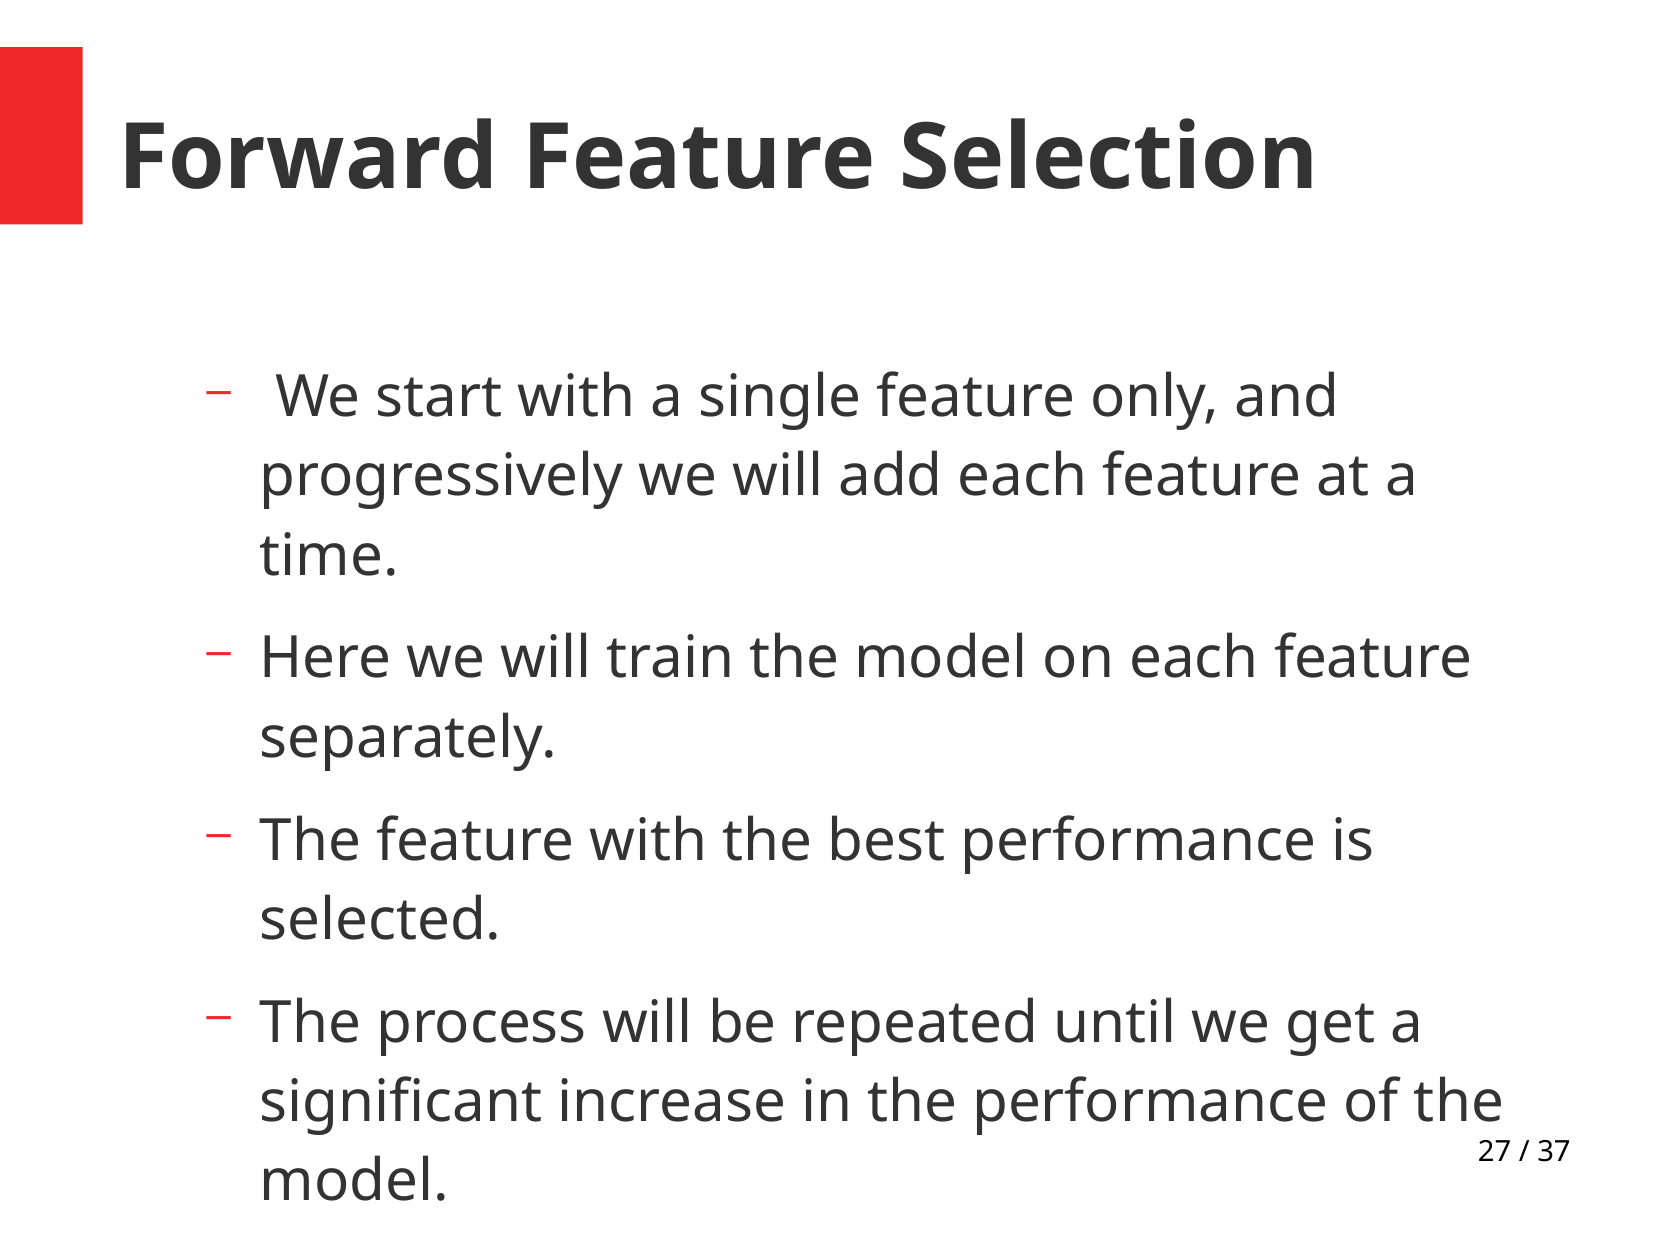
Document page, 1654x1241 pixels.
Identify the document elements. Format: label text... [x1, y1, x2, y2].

list We start with a single feature only, and progressively we will add each feature at a time. Here we will train the model on each feature separately. The feature with the best performance is selected. The process will be repeated until we get a significant increase in the performance of the model. [118, 354, 1536, 1074]
title Forward Feature Selection [118, 49, 1571, 257]
